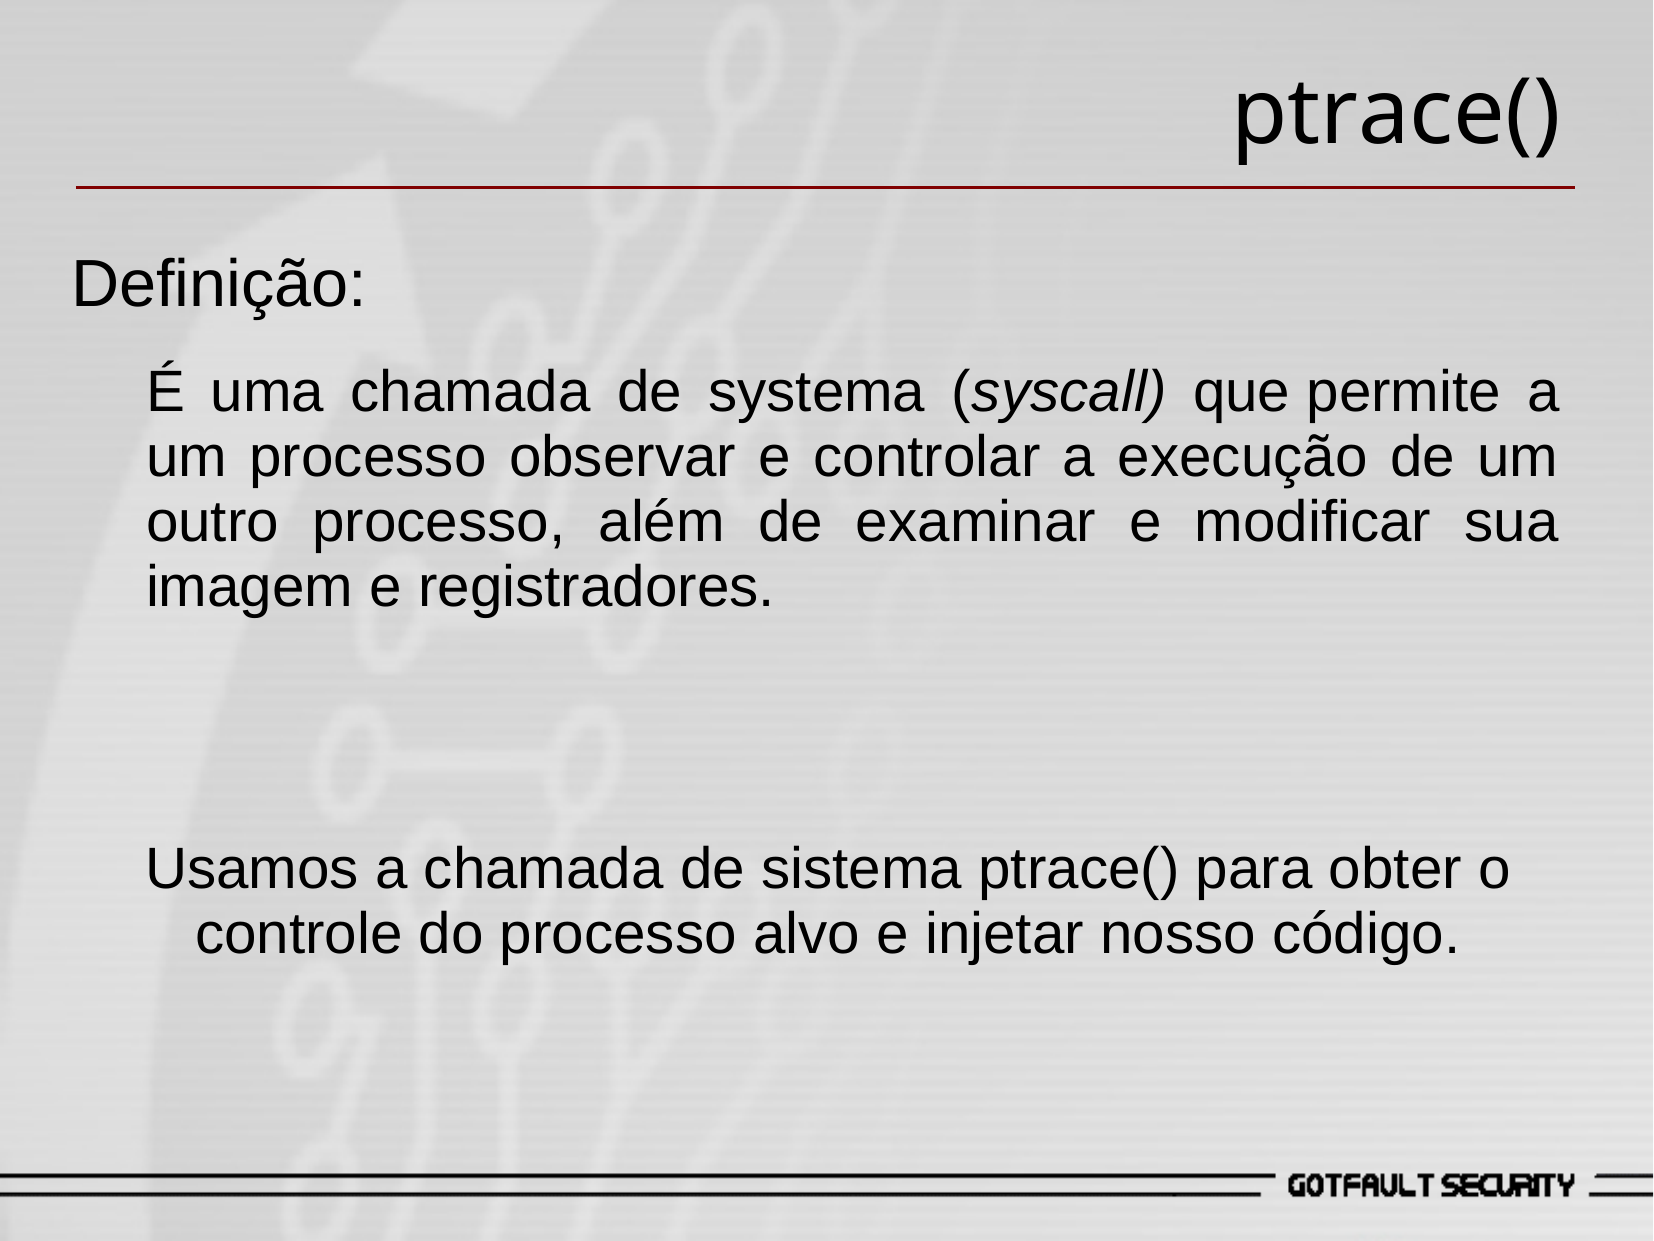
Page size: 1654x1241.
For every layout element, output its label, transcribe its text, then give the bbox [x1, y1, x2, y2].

text_box ptrace() [75, 37, 1576, 196]
picture [0, 0, 1654, 1241]
text_box Definição: [56, 238, 694, 337]
text_box É uma chamada de systema (syscall) que permite a um processo observar e controlar a execução de um outro processo, além de examinar e modificar sua imagem e registradores. [131, 351, 1576, 658]
text_box Usamos a chamada de sistema ptrace() para obter o controle do processo alvo e injetar nosso código. [105, 832, 1553, 984]
